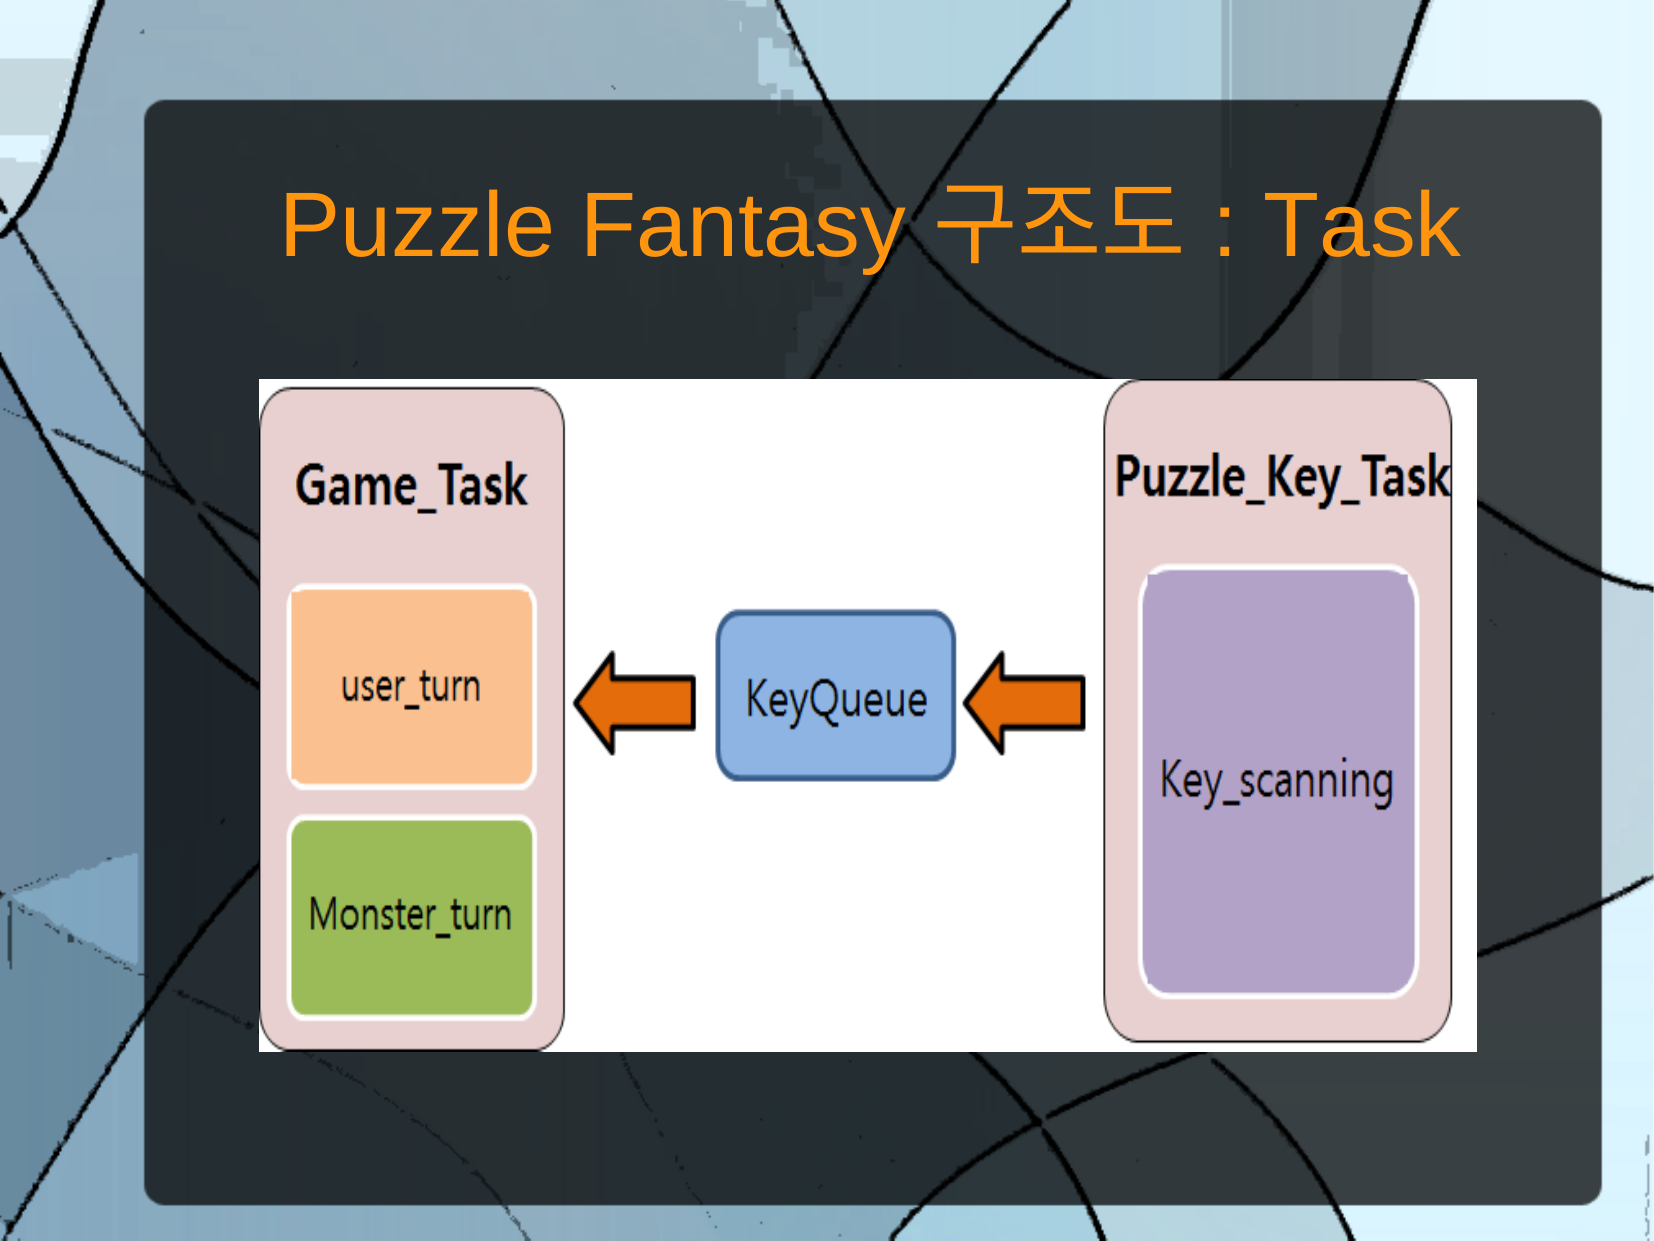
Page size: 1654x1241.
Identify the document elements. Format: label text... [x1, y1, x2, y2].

picture [0, 0, 1654, 1241]
title Puzzle Fantasy 구조도 : Task [159, 108, 1583, 325]
